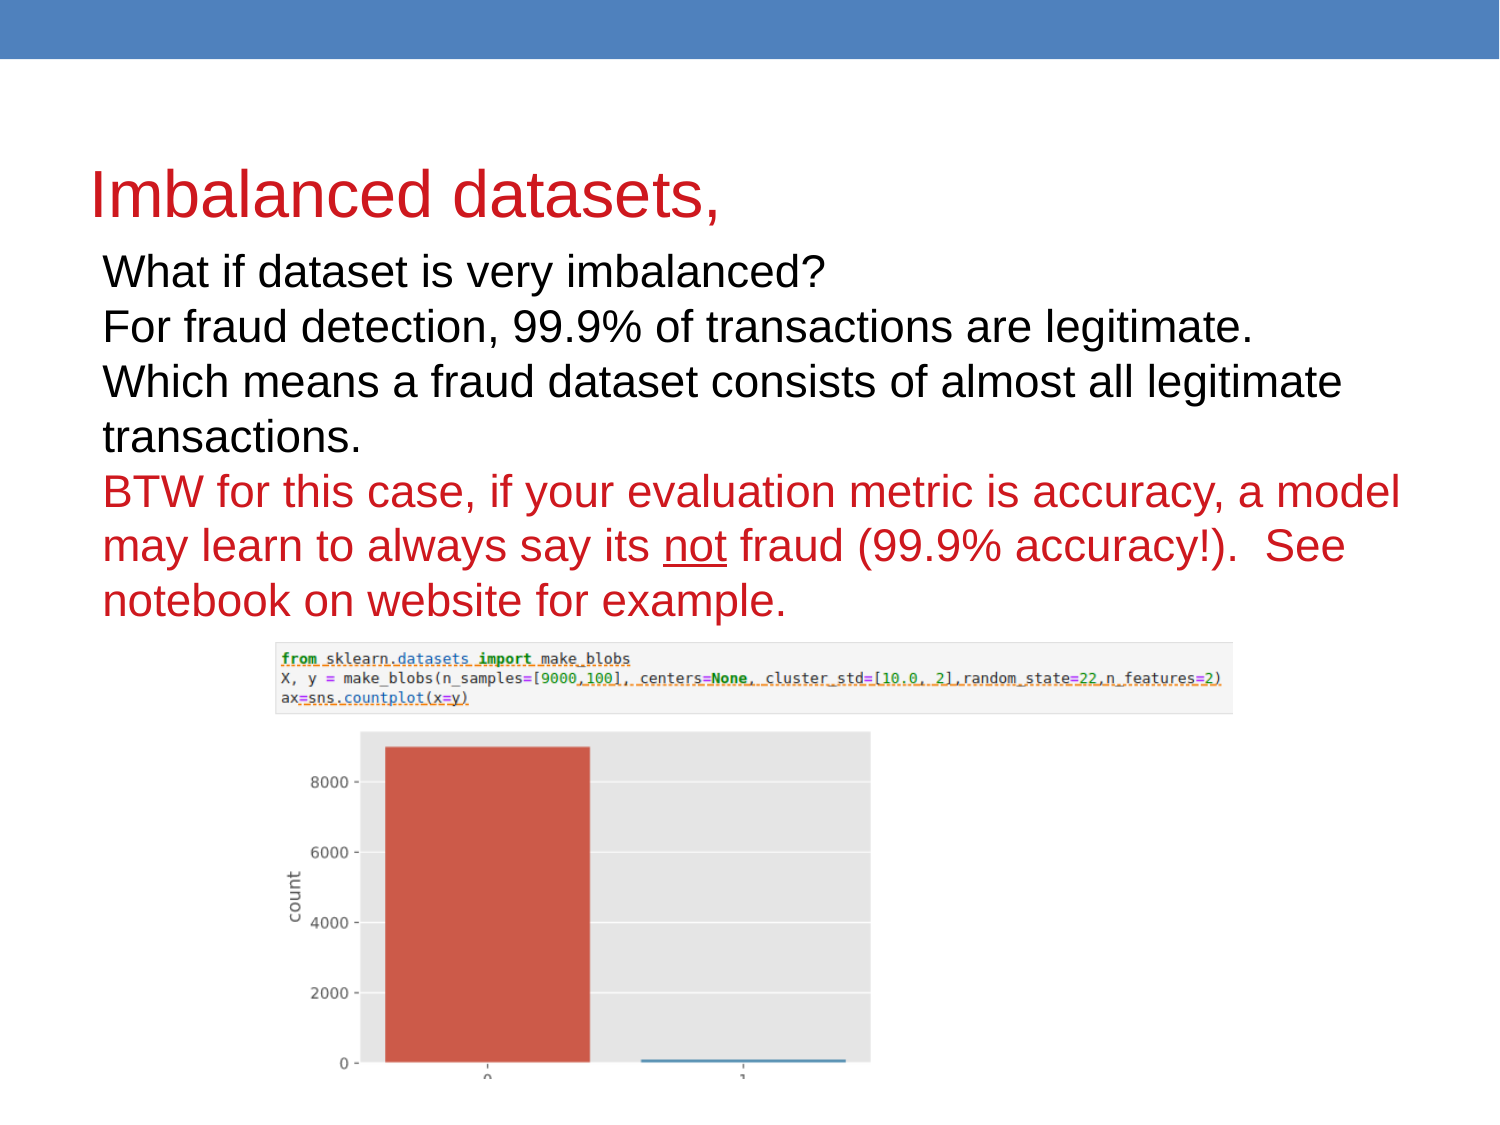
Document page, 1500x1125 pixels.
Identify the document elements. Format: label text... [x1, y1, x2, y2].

picture [273, 642, 1233, 1079]
text_box Imbalanced datasets, [75, 87, 1425, 250]
text_box What if dataset is very imbalanced? For fraud detection, 99.9% of transactions are legitimate. Which means a fraud dataset consists of almost all legitimate transactions. BTW for this case, if your evaluation metric is accuracy, a model may learn to always say its not fraud (99.9% accuracy!). See notebook on website for example. [87, 233, 1437, 1034]
